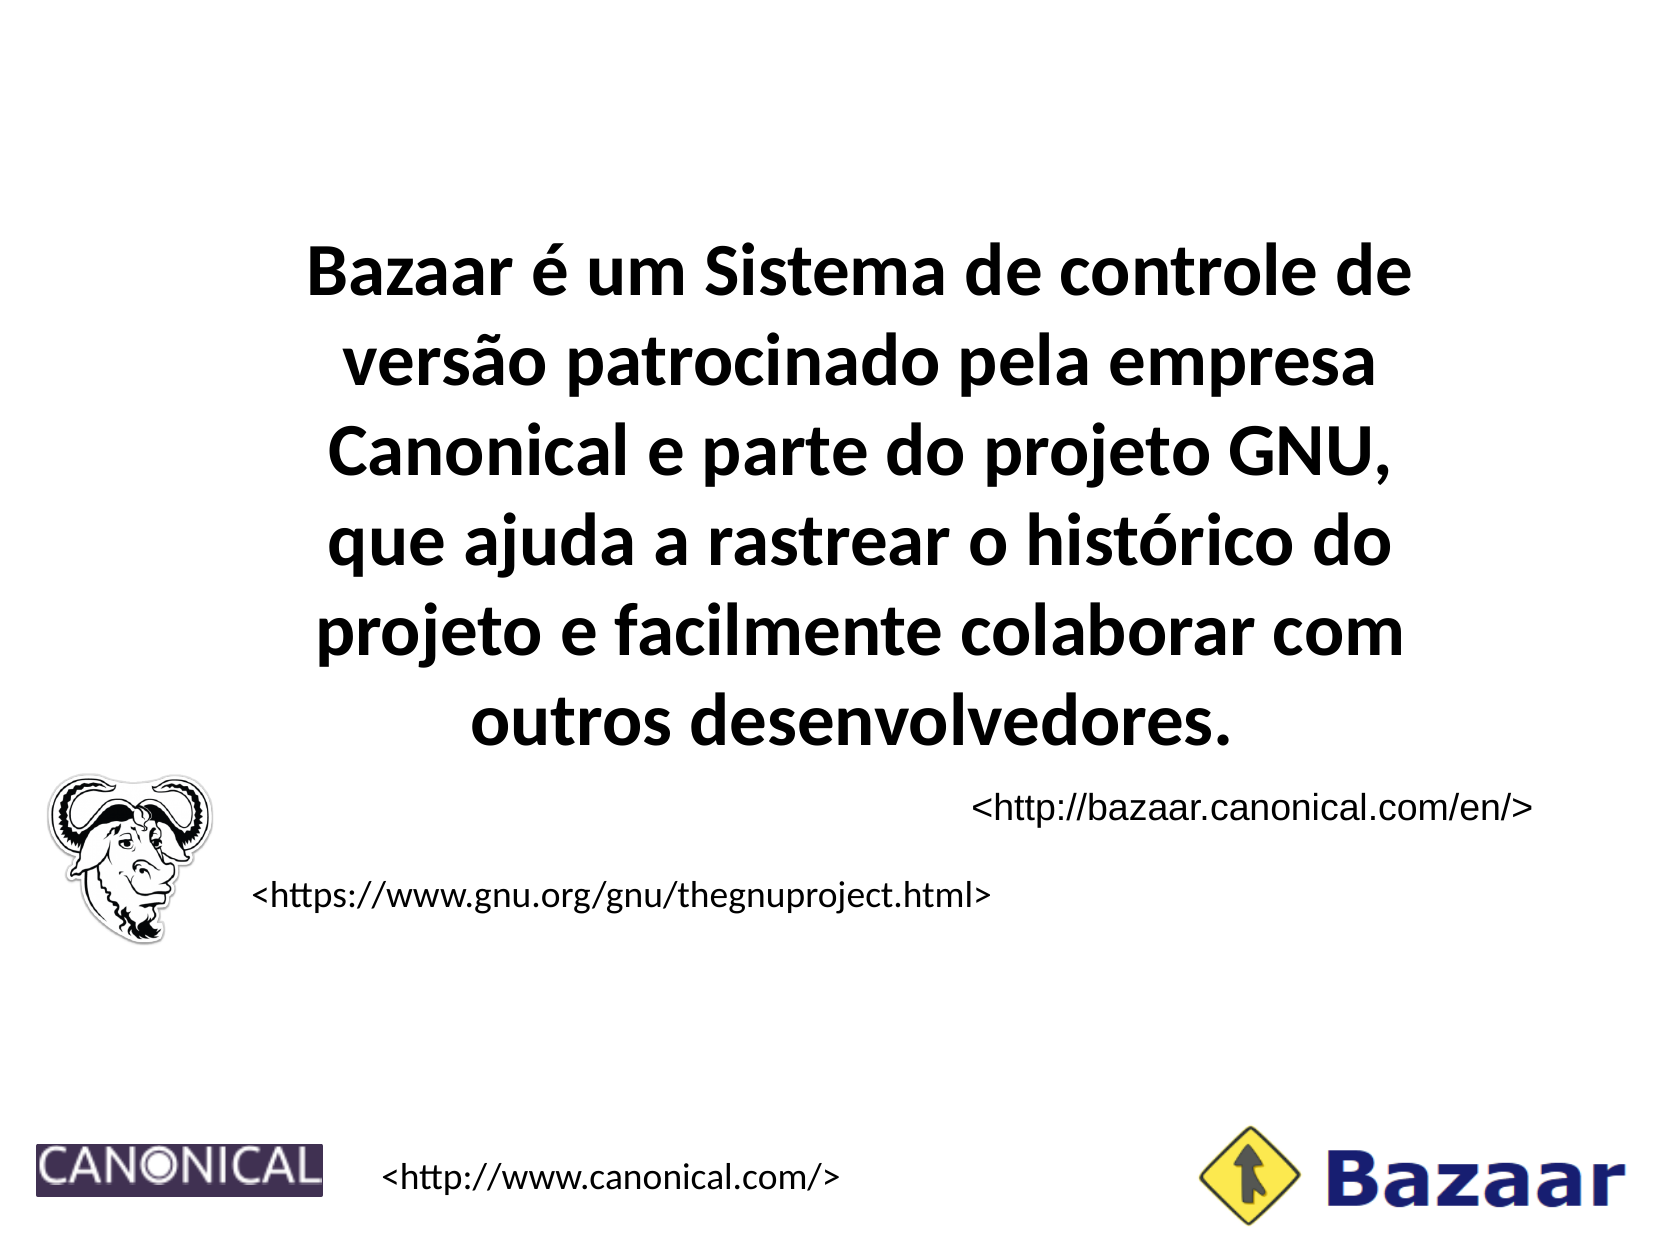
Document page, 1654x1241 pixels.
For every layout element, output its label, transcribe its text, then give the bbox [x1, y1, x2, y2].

text_box <http://bazaar.canonical.com/en/> [956, 779, 1583, 851]
text_box <http://www.canonical.com/> [366, 1144, 856, 1205]
text_box Bazaar é um Sistema de controle de versão patrocinado pela empresa Canonical e parte do projeto GNU, que ajuda a rastrear o histórico do projeto e facilmente colaborar com outros desenvolvedores. [259, 212, 1462, 768]
picture [1181, 1110, 1638, 1241]
picture [38, 1145, 322, 1185]
picture [23, 746, 236, 969]
text_box <https://www.gnu.org/gnu/thegnuproject.html> [236, 862, 1008, 922]
text_box [37, 1145, 322, 1196]
